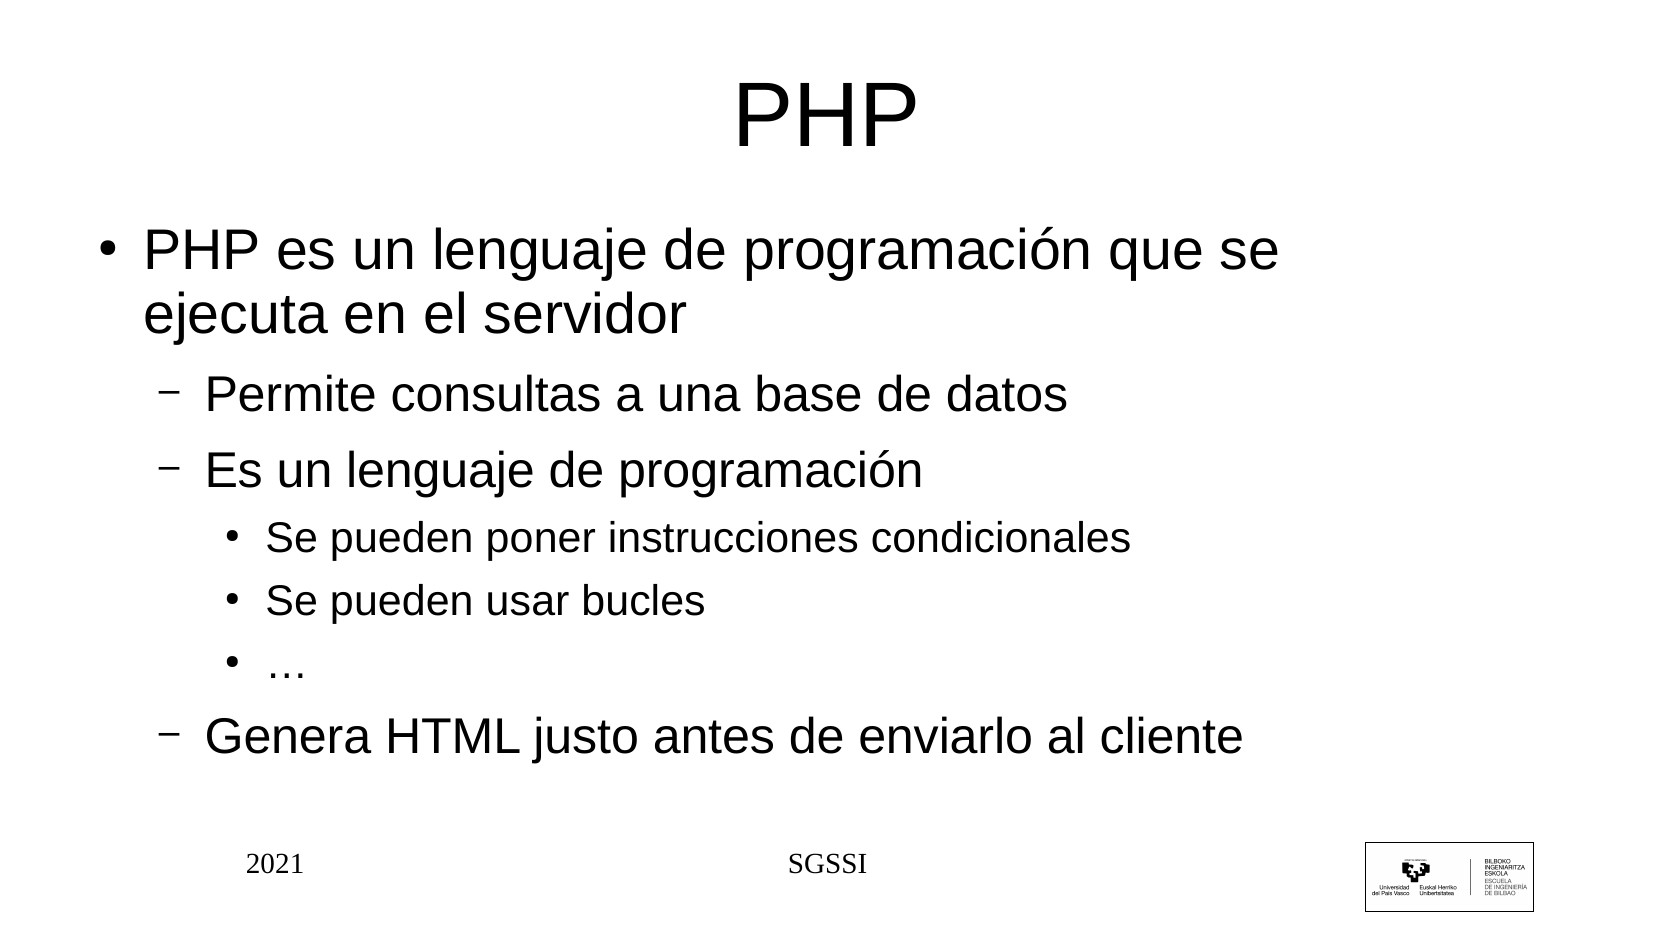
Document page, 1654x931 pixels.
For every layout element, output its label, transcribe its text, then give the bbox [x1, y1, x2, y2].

list PHP es un lenguaje de programación que se ejecuta en el servidor Permite consultas a una base de datos Es un lenguaje de programación Se pueden poner instrucciones condicionales Se pueden usar bucles … Genera HTML justo antes de enviarlo al cliente [82, 217, 1456, 766]
picture [1366, 843, 1533, 911]
title PHP [82, 37, 1571, 193]
